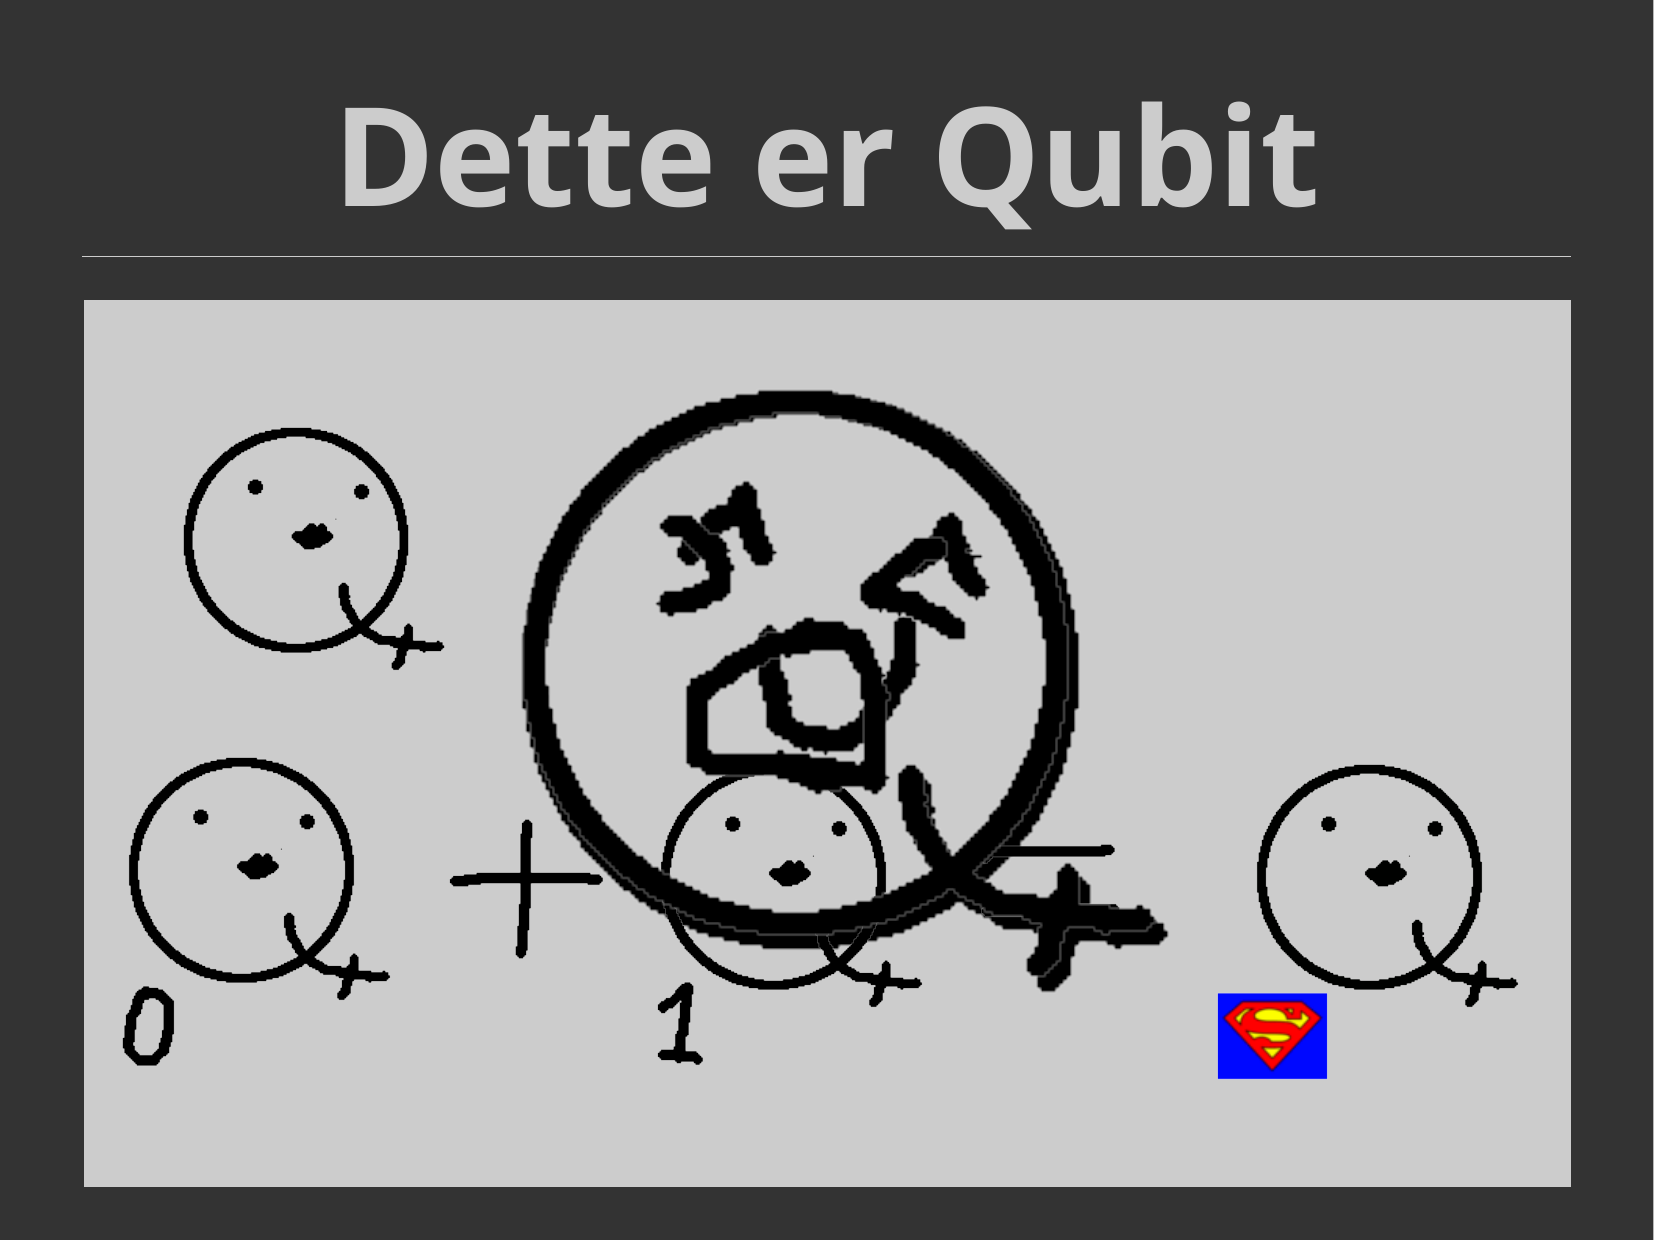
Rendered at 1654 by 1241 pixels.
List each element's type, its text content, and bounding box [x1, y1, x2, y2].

title Dette er Qubit [82, 49, 1571, 257]
picture [0, 300, 1654, 1241]
